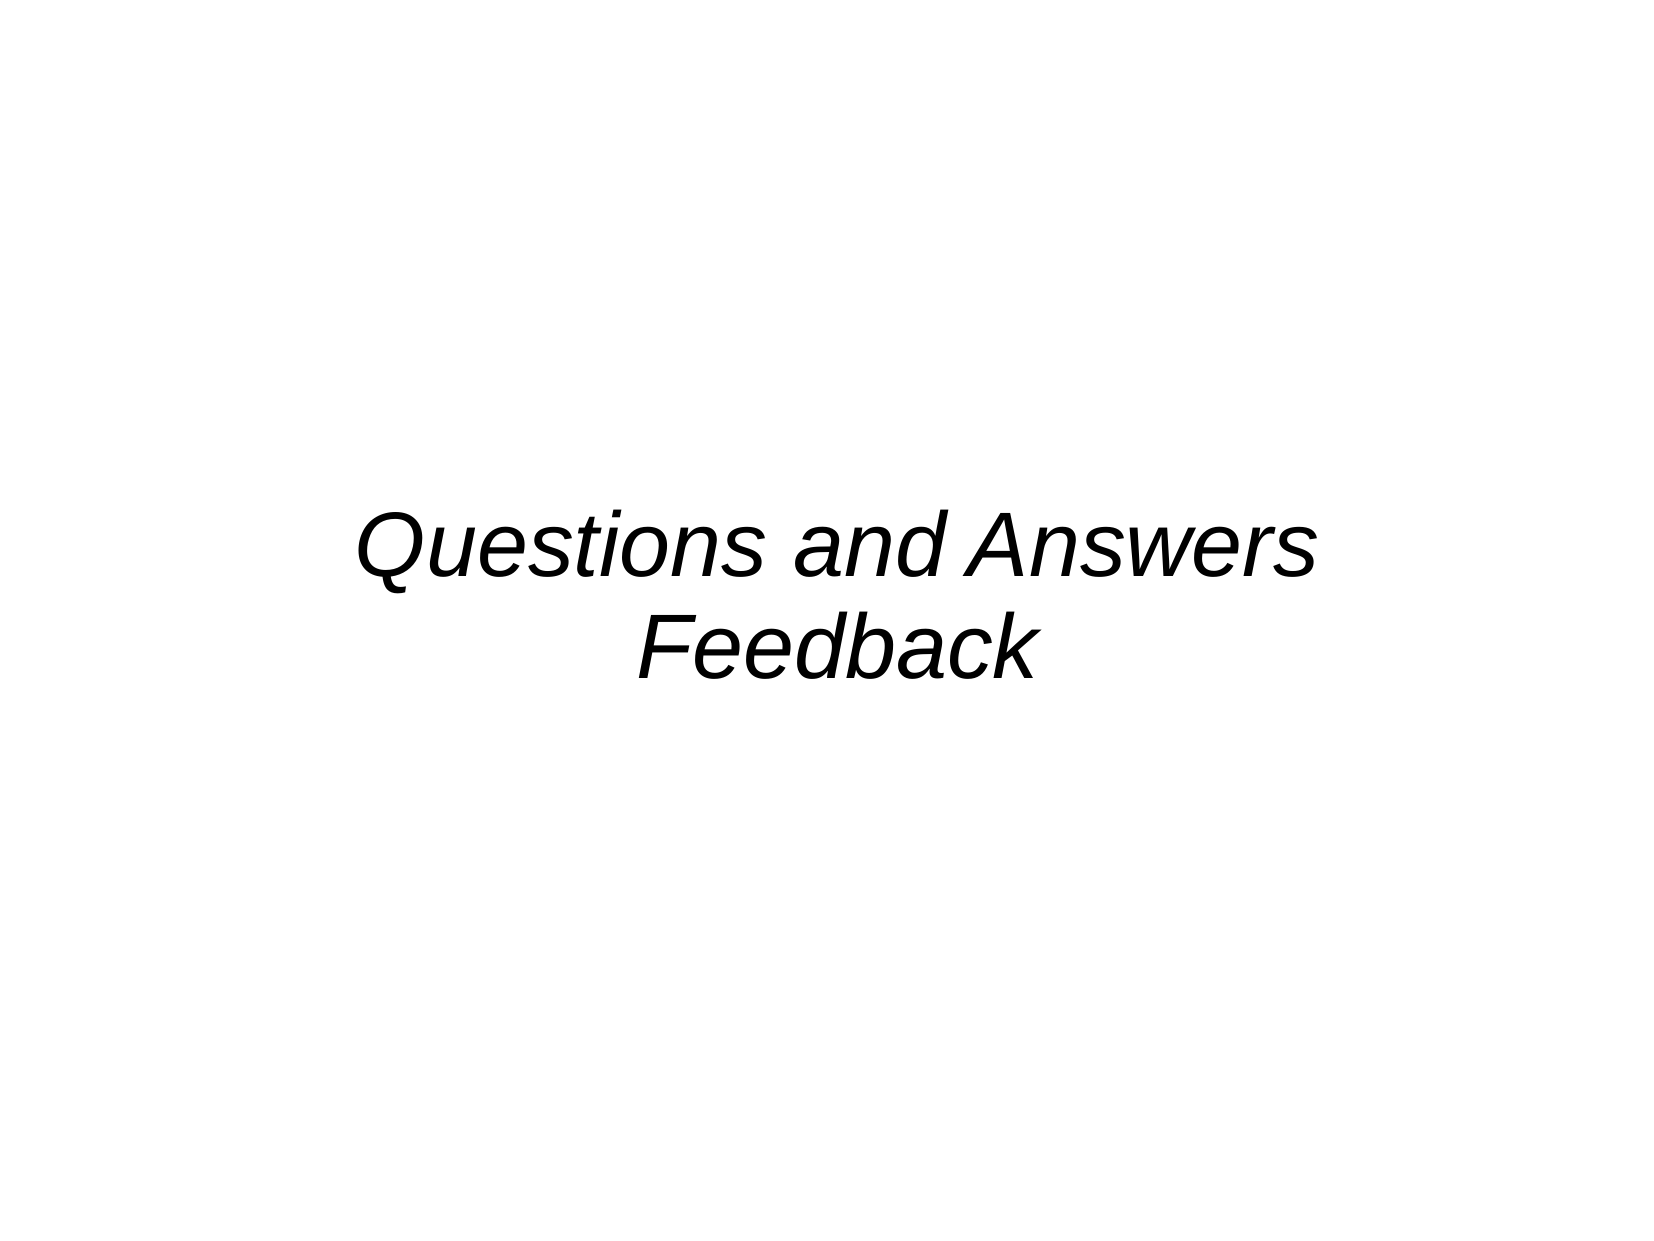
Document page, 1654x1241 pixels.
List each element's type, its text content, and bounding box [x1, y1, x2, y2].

title Questions and Answers Feedback [105, 492, 1571, 699]
